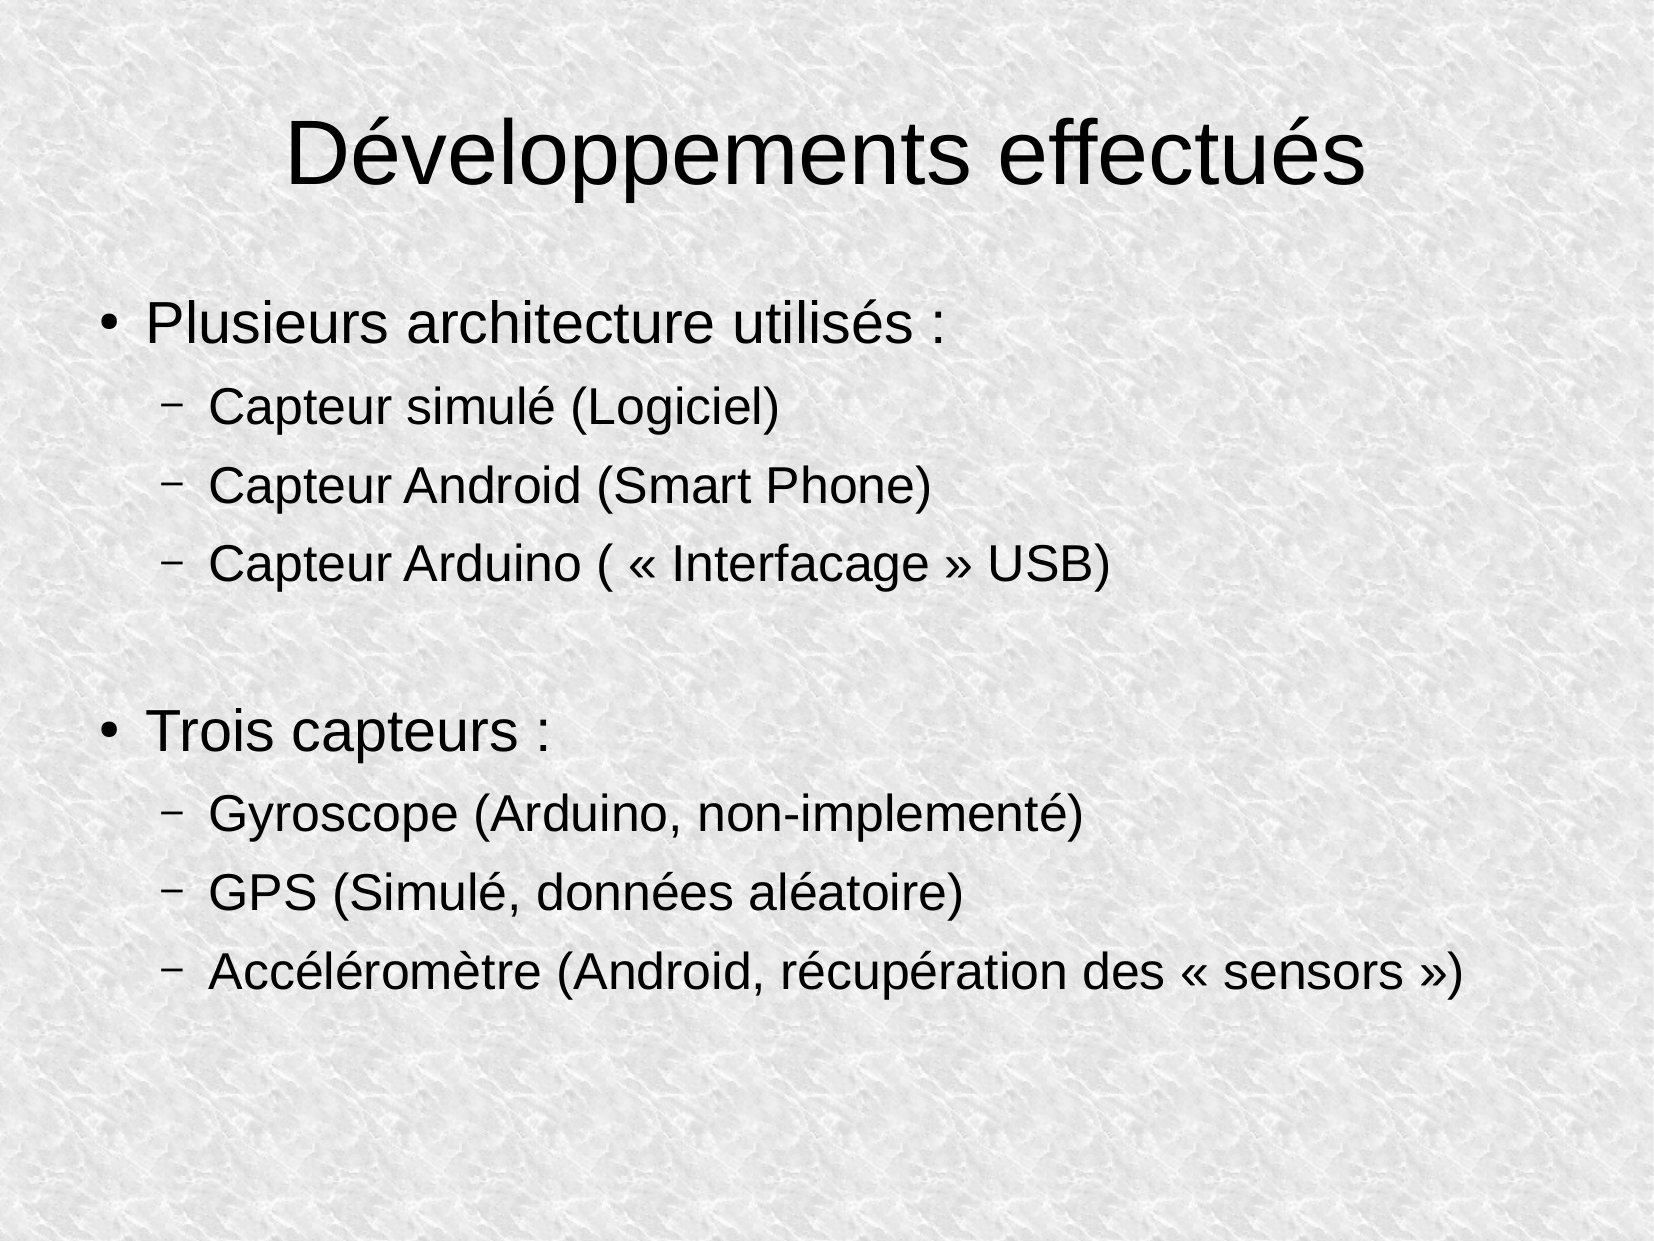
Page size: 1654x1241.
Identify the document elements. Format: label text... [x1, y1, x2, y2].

list Plusieurs architecture utilisés : Capteur simulé (Logiciel) Capteur Android (Smart Phone) Capteur Arduino ( « Interfacage » USB) Trois capteurs : Gyroscope (Arduino, non-implementé) GPS (Simulé, données aléatoire) Accéléromètre (Android, récupération des « sensors ») [82, 290, 1571, 1010]
picture [0, 0, 1654, 1241]
title Développements effectués [82, 49, 1571, 257]
